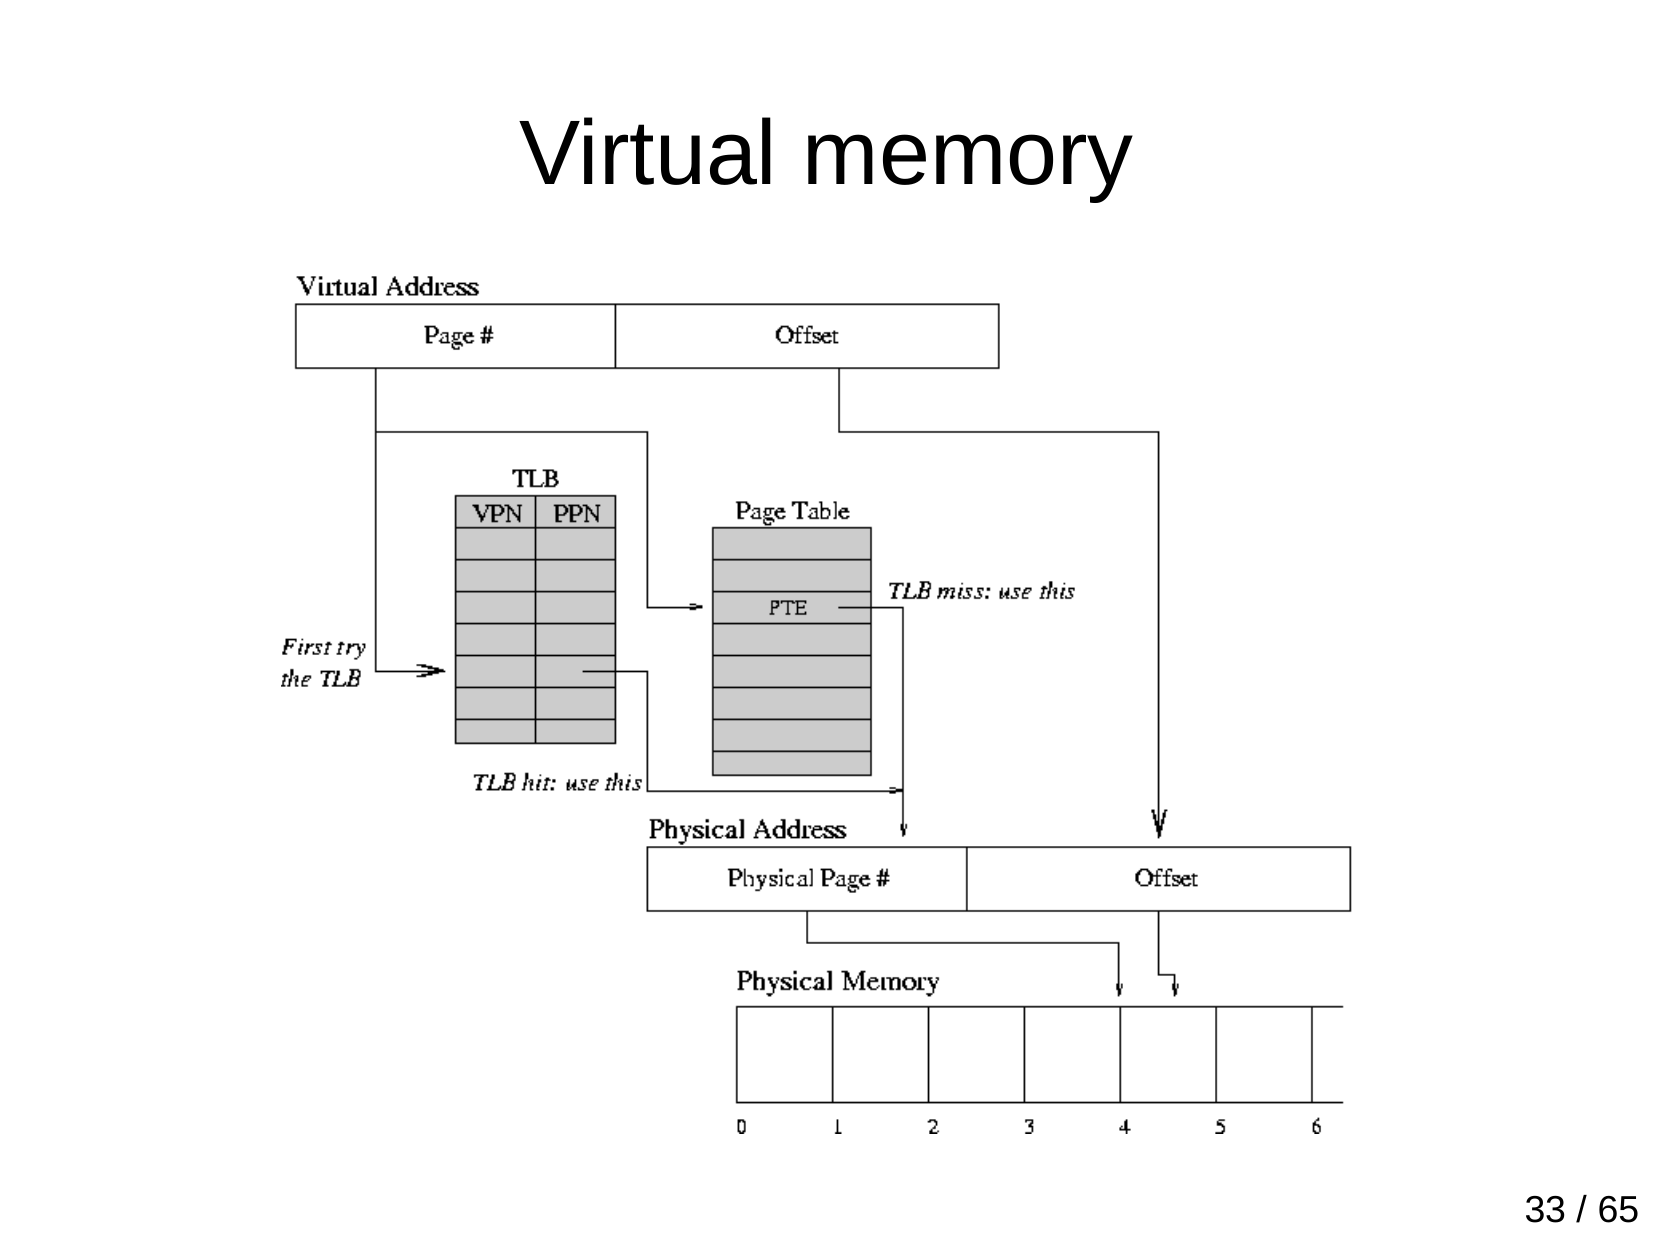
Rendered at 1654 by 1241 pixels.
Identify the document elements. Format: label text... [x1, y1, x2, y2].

picture [281, 275, 1353, 1134]
title Virtual memory [82, 49, 1571, 257]
text_box <number> / 65 [1380, 1181, 1654, 1238]
